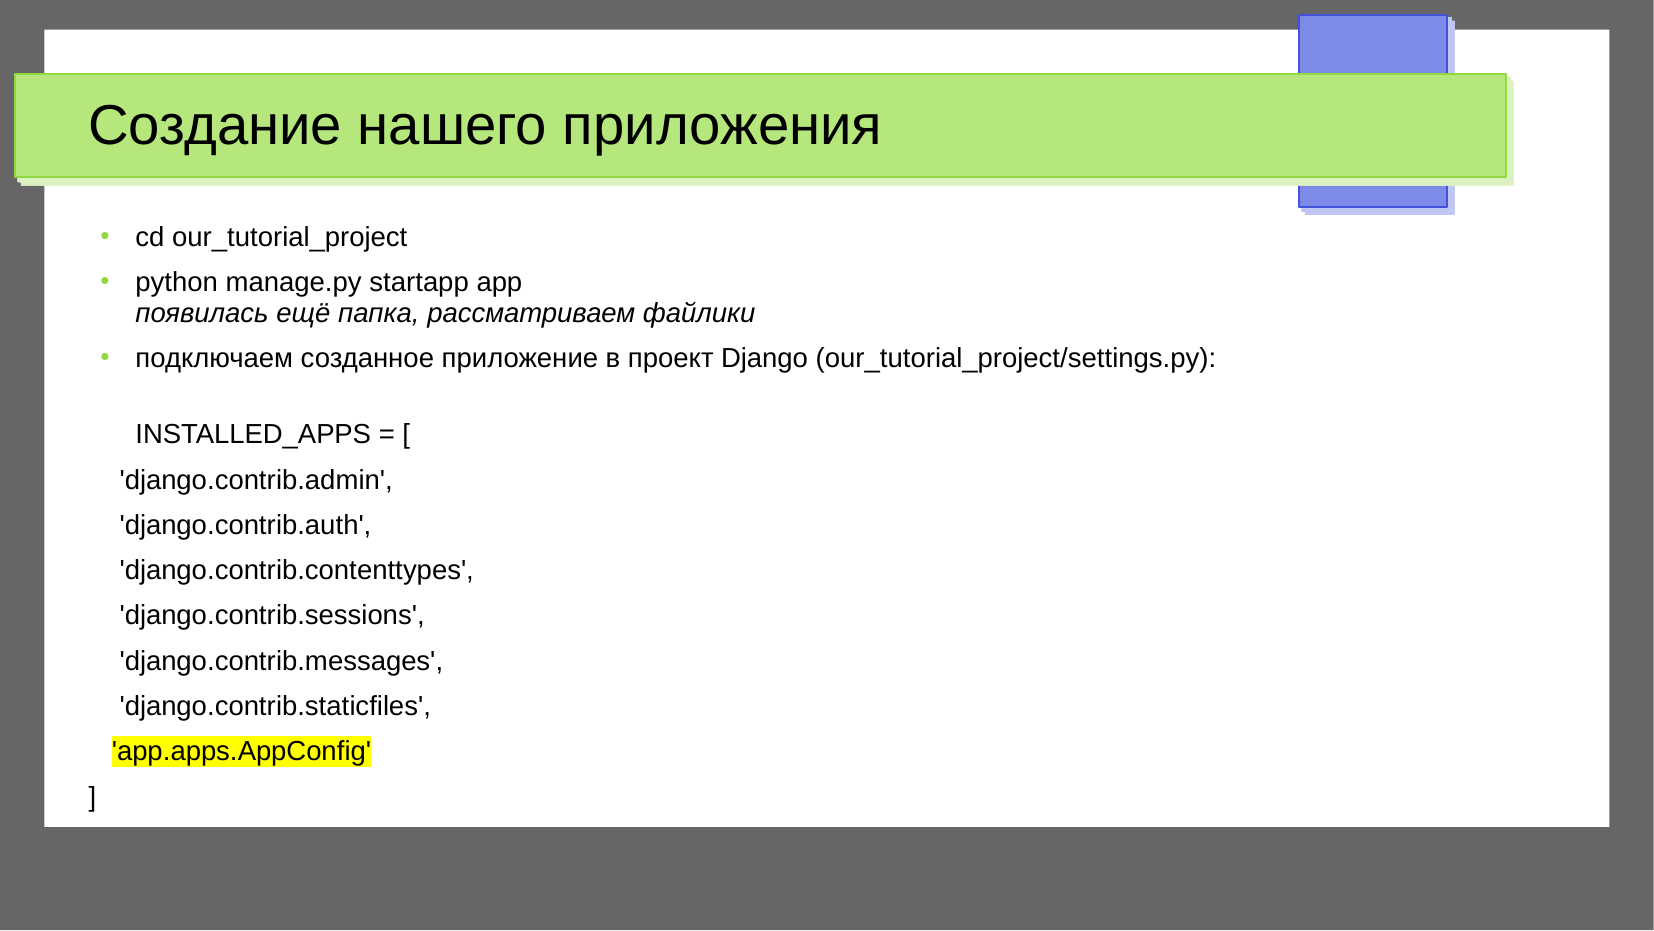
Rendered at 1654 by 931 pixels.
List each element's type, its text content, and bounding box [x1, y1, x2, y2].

list cd our_tutorial_project python manage.py startapp app появилась ещё папка, рассматриваем файлики подключаем созданное приложение в проект Django (our_tutorial_project/settings.py): INSTALLED_APPS = [ 'django.contrib.admin', 'django.contrib.auth', 'django.contrib.contenttypes', 'django.contrib.sessions', 'django.contrib.messages', 'django.contrib.staticfiles', 'app.apps.AppConfig' ] [88, 221, 1565, 813]
title Создание нашего приложения [88, 73, 1506, 178]
